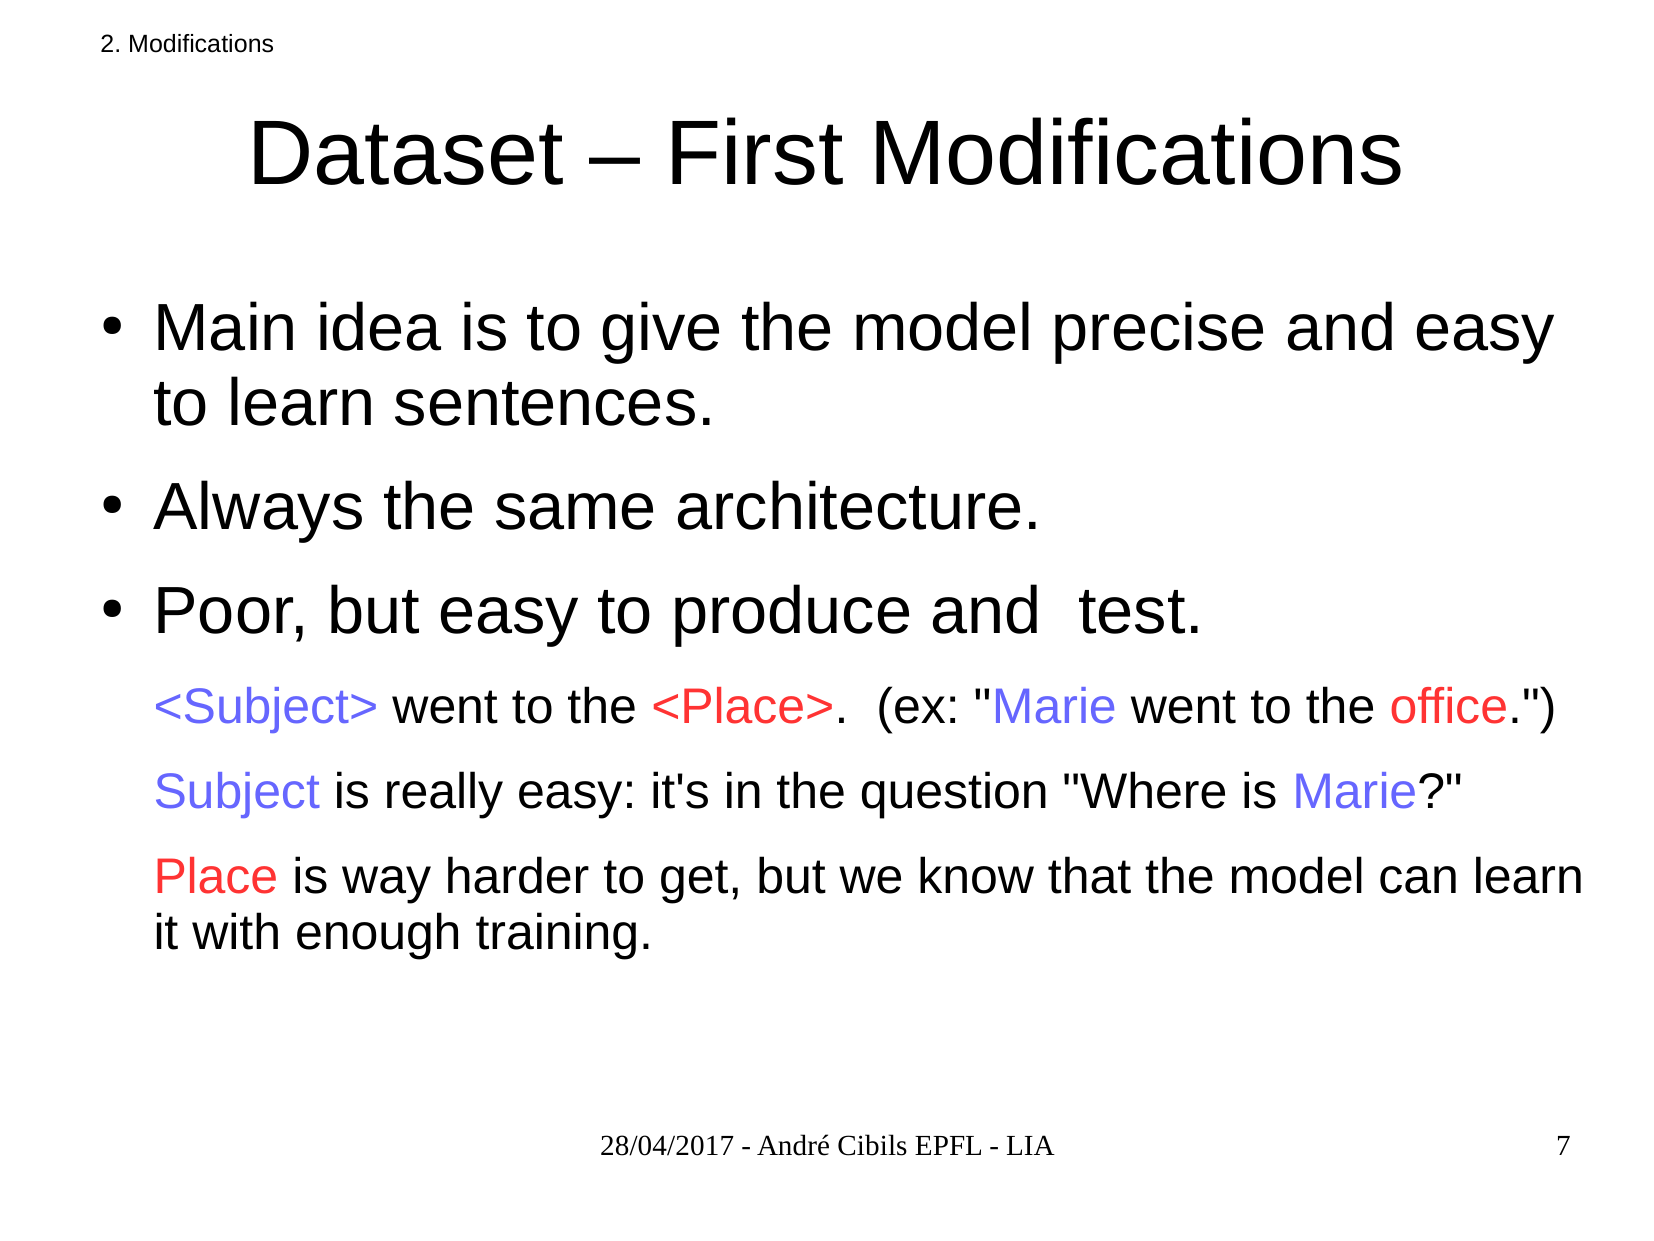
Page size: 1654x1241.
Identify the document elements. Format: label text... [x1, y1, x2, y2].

list Main idea is to give the model precise and easy to learn sentences. Always the same architecture. Poor, but easy to produce and test. <Subject> went to the <Place>. (ex: "Marie went to the office.") Subject is really easy: it's in the question "Where is Marie?" Place is way harder to get, but we know that the model can learn it with enough training. [82, 290, 1595, 1109]
title Dataset – First Modifications [82, 49, 1571, 257]
list 2. Modifications [29, 29, 945, 58]
